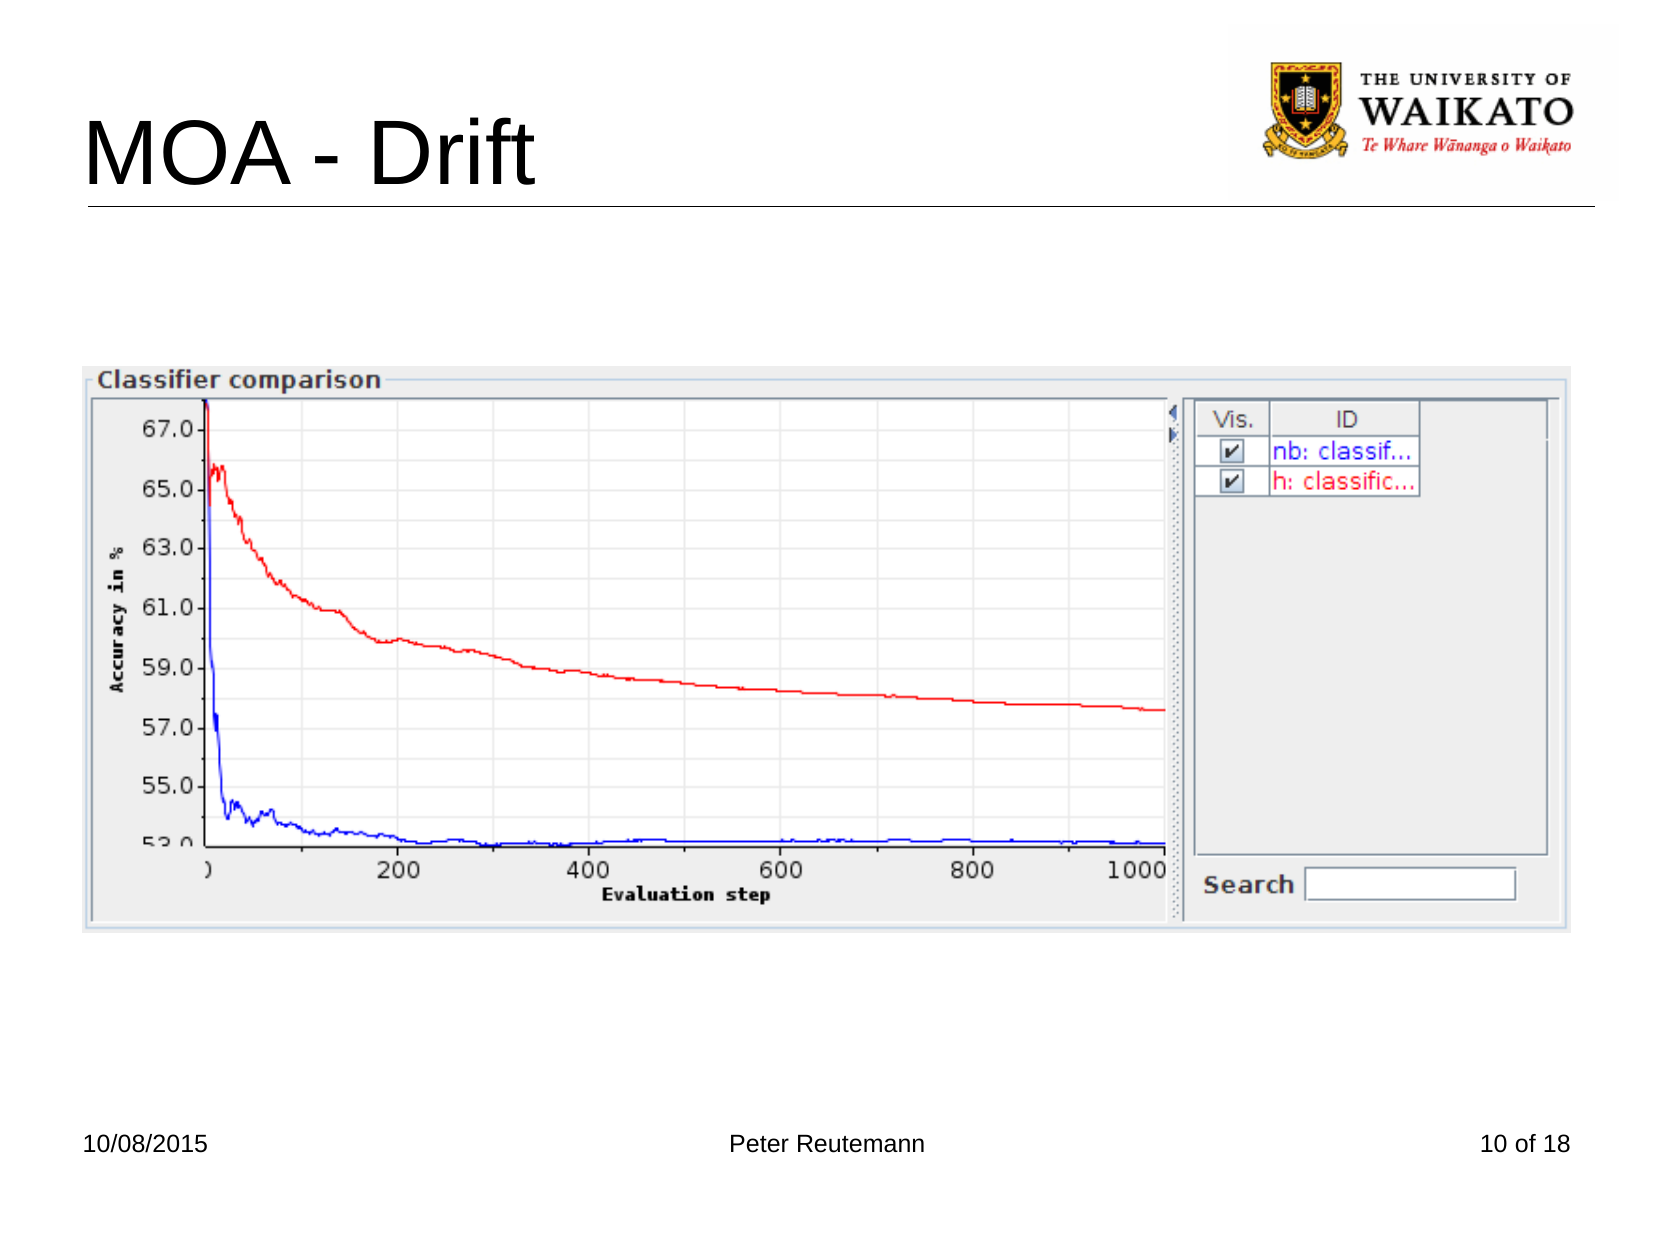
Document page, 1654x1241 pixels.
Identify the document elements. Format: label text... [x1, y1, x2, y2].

picture [82, 366, 1571, 933]
picture [1228, 24, 1619, 201]
title MOA - Drift [82, 49, 1571, 257]
